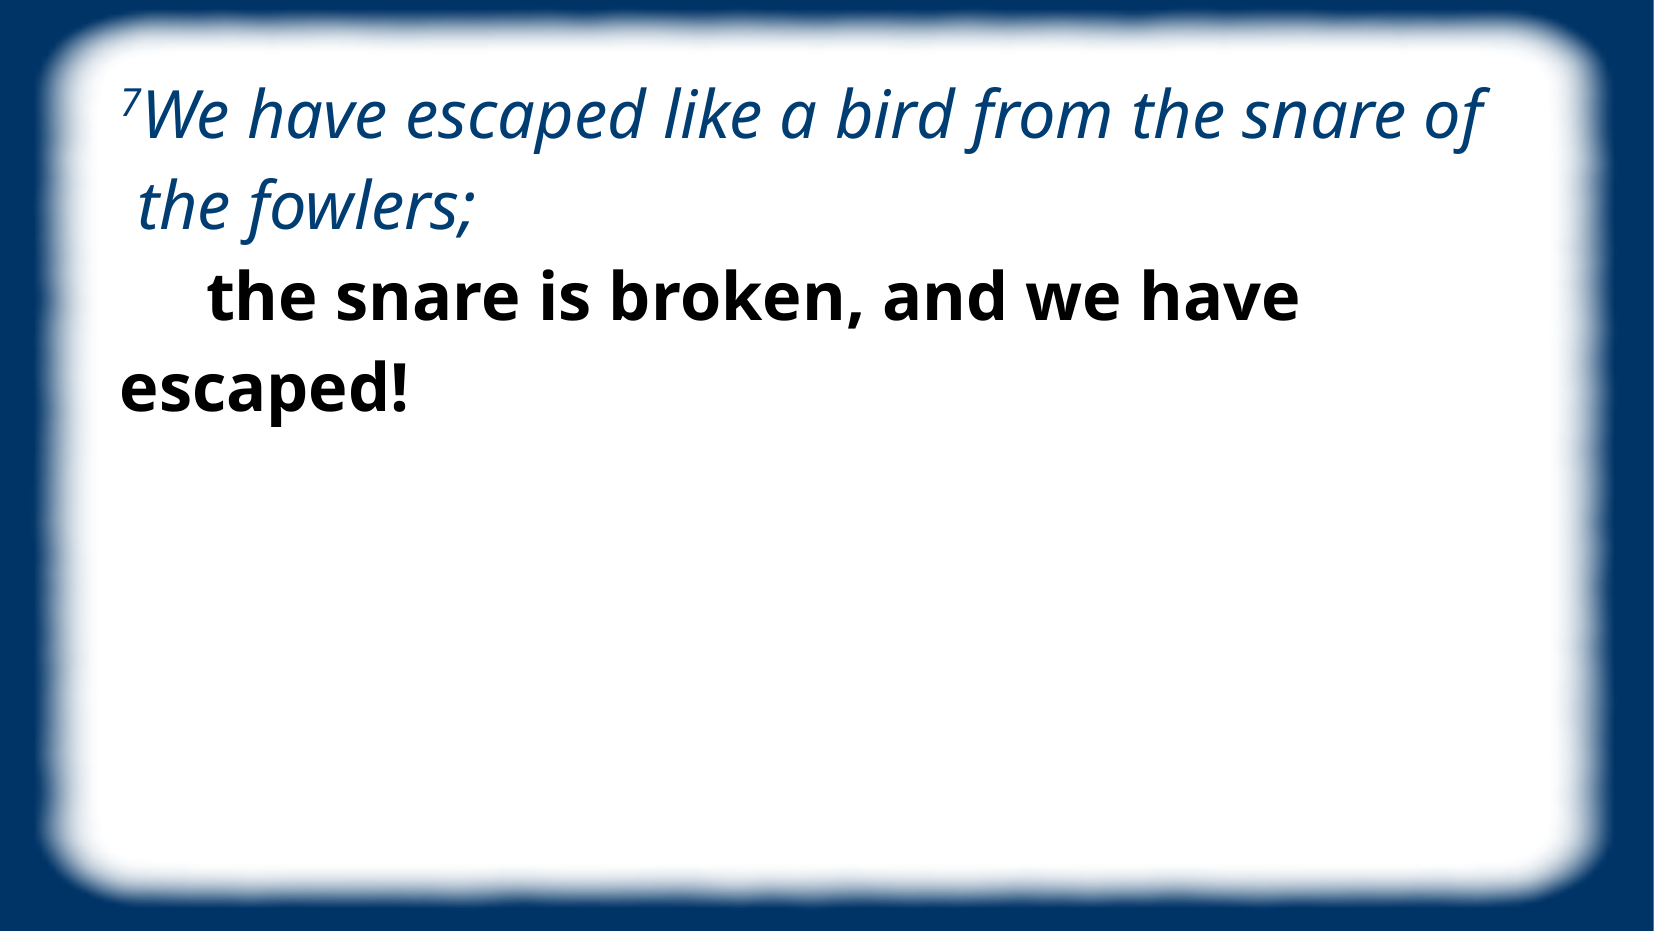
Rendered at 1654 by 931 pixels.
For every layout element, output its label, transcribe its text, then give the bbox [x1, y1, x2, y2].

picture [0, 0, 1654, 931]
text_box 7We have escaped like a bird from the snare of the fowlers; the snare is broken, and we have escaped! [105, 60, 1546, 342]
